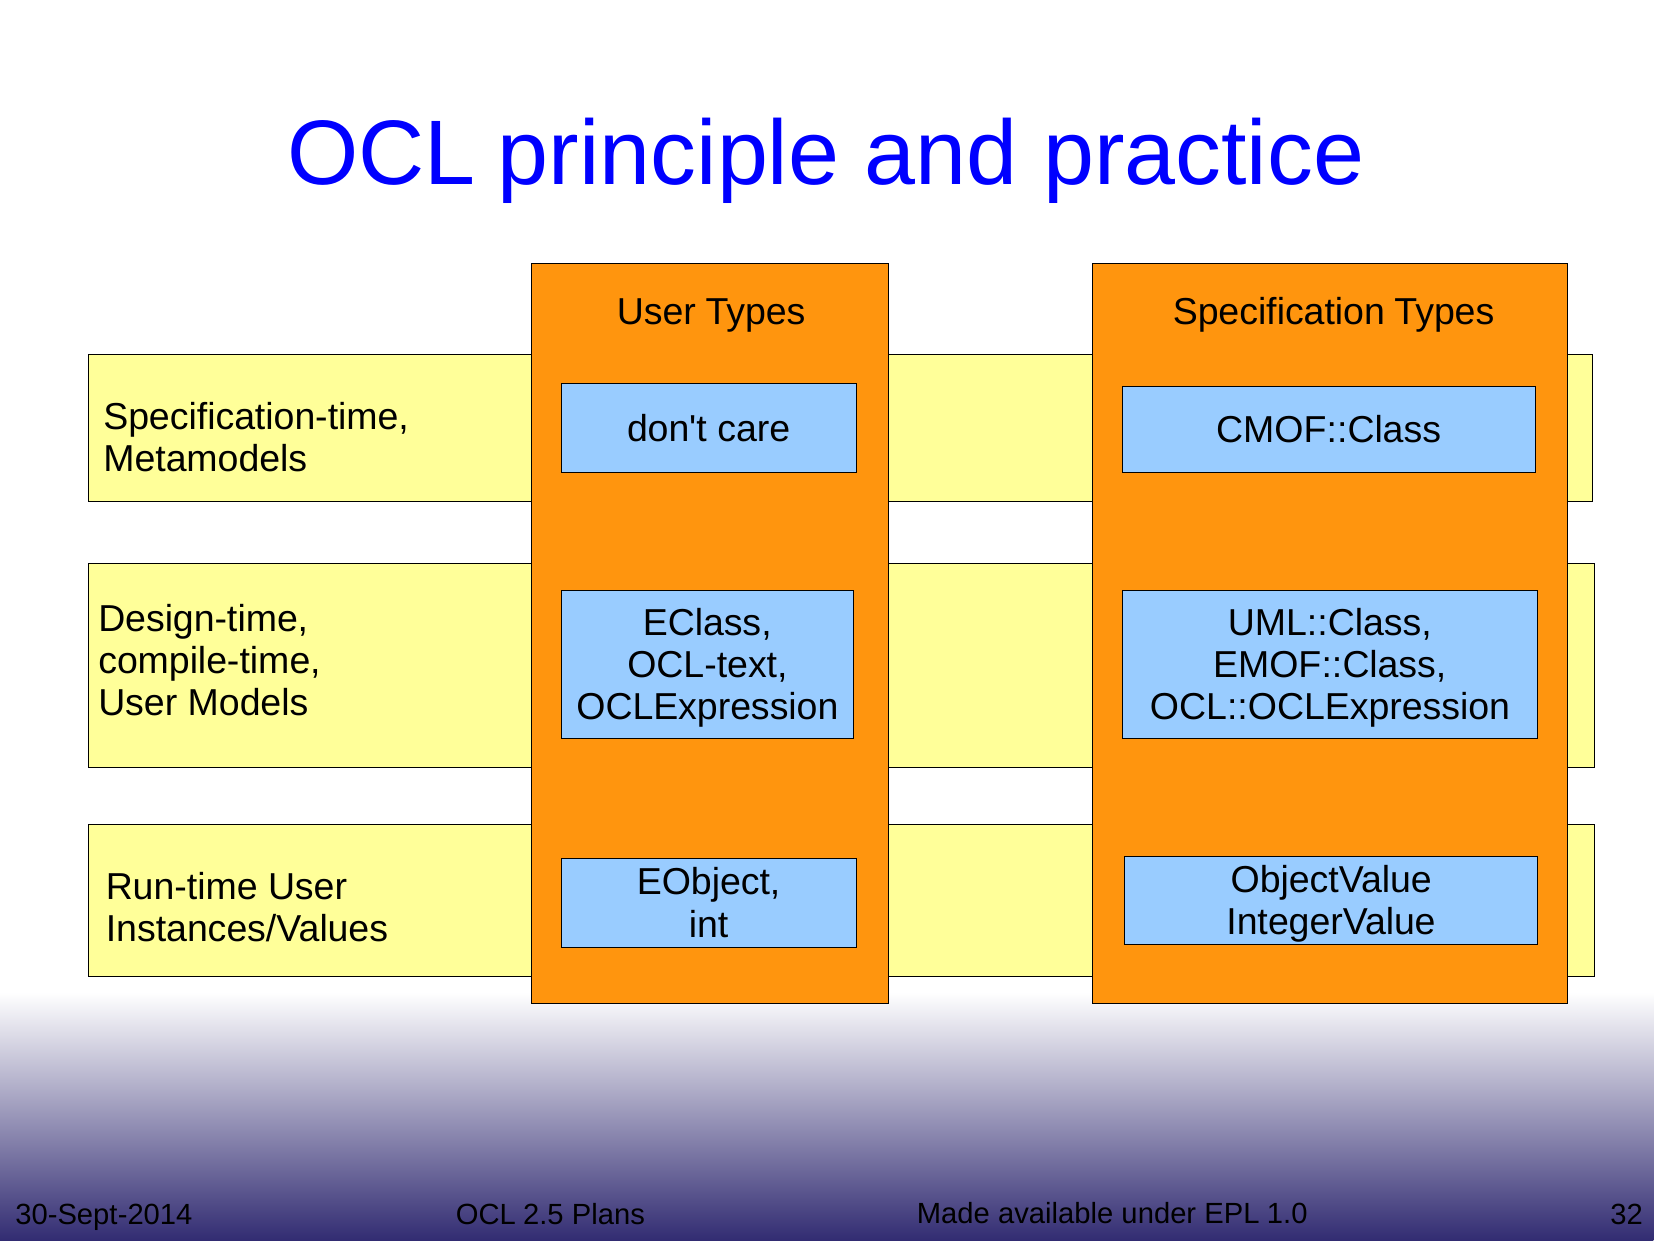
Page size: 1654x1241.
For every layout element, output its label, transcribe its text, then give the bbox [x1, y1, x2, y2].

text_box Design-time, compile-time, User Models [83, 589, 409, 731]
text_box UML::Class, EMOF::Class, OCL::OCLExpression [1122, 590, 1538, 739]
text_box CMOF::Class [1122, 386, 1536, 473]
text_box [88, 263, 1595, 1004]
text_box Specification-time, Metamodels [88, 388, 441, 488]
text_box ObjectValue IntegerValue [1124, 856, 1538, 945]
text_box don't care [561, 383, 857, 473]
title OCL principle and practice [82, 49, 1571, 257]
text_box Run-time User Instances/Values [91, 858, 416, 958]
text_box EObject, int [561, 858, 857, 948]
text_box EClass, OCL-text, OCLExpression [561, 590, 854, 739]
text_box Specification Types [1129, 282, 1538, 340]
text_box User Types [563, 282, 859, 340]
